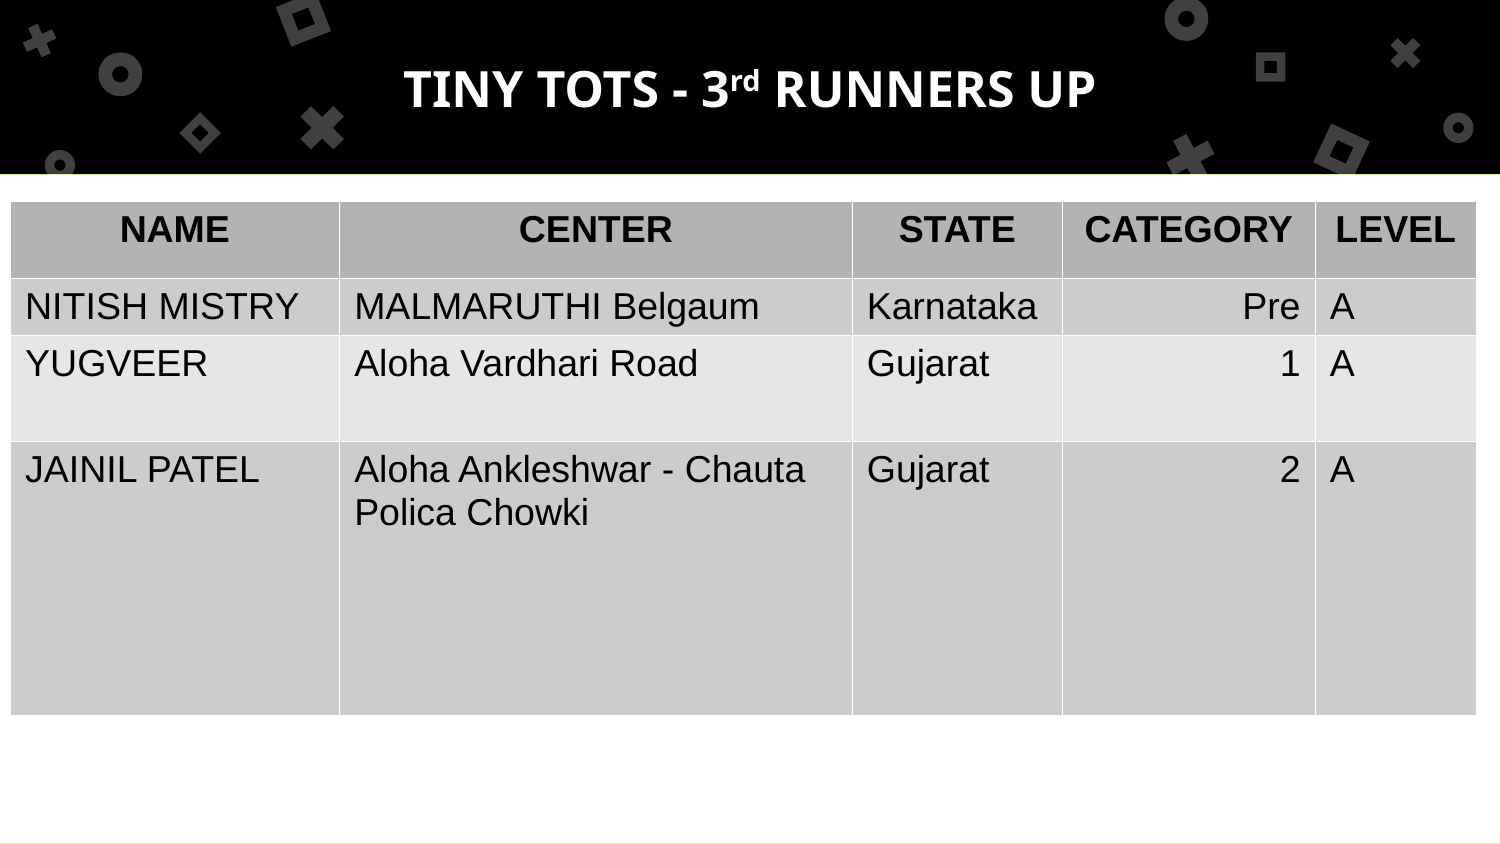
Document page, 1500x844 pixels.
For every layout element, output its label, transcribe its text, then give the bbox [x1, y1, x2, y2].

table_cell MALMARUTHI Belgaum [340, 279, 852, 335]
table_header LEVEL [1316, 202, 1476, 278]
table_cell YUGVEER [11, 336, 339, 441]
table_cell NITISH MISTRY [11, 279, 339, 335]
table_header NAME [11, 202, 339, 278]
table_cell JAINIL PATEL [11, 442, 339, 715]
table_header CATEGORY [1063, 202, 1315, 278]
table_cell Aloha Vardhari Road [340, 336, 852, 441]
table_cell A [1316, 336, 1476, 441]
table_cell Pre [1063, 279, 1315, 335]
table_header CENTER [340, 202, 852, 278]
table_header STATE [853, 202, 1062, 278]
table_cell A [1316, 279, 1476, 335]
table_cell 1 [1063, 336, 1315, 441]
table_cell Gujarat [853, 442, 1062, 715]
table_cell 2 [1063, 442, 1315, 715]
text_box TINY TOTS - 3rd RUNNERS UP [75, 0, 1425, 175]
table_cell Gujarat [853, 336, 1062, 441]
table_cell Aloha Ankleshwar - Chauta Polica Chowki [340, 442, 852, 715]
table_cell A [1316, 442, 1476, 715]
table_cell Karnataka [853, 279, 1062, 335]
